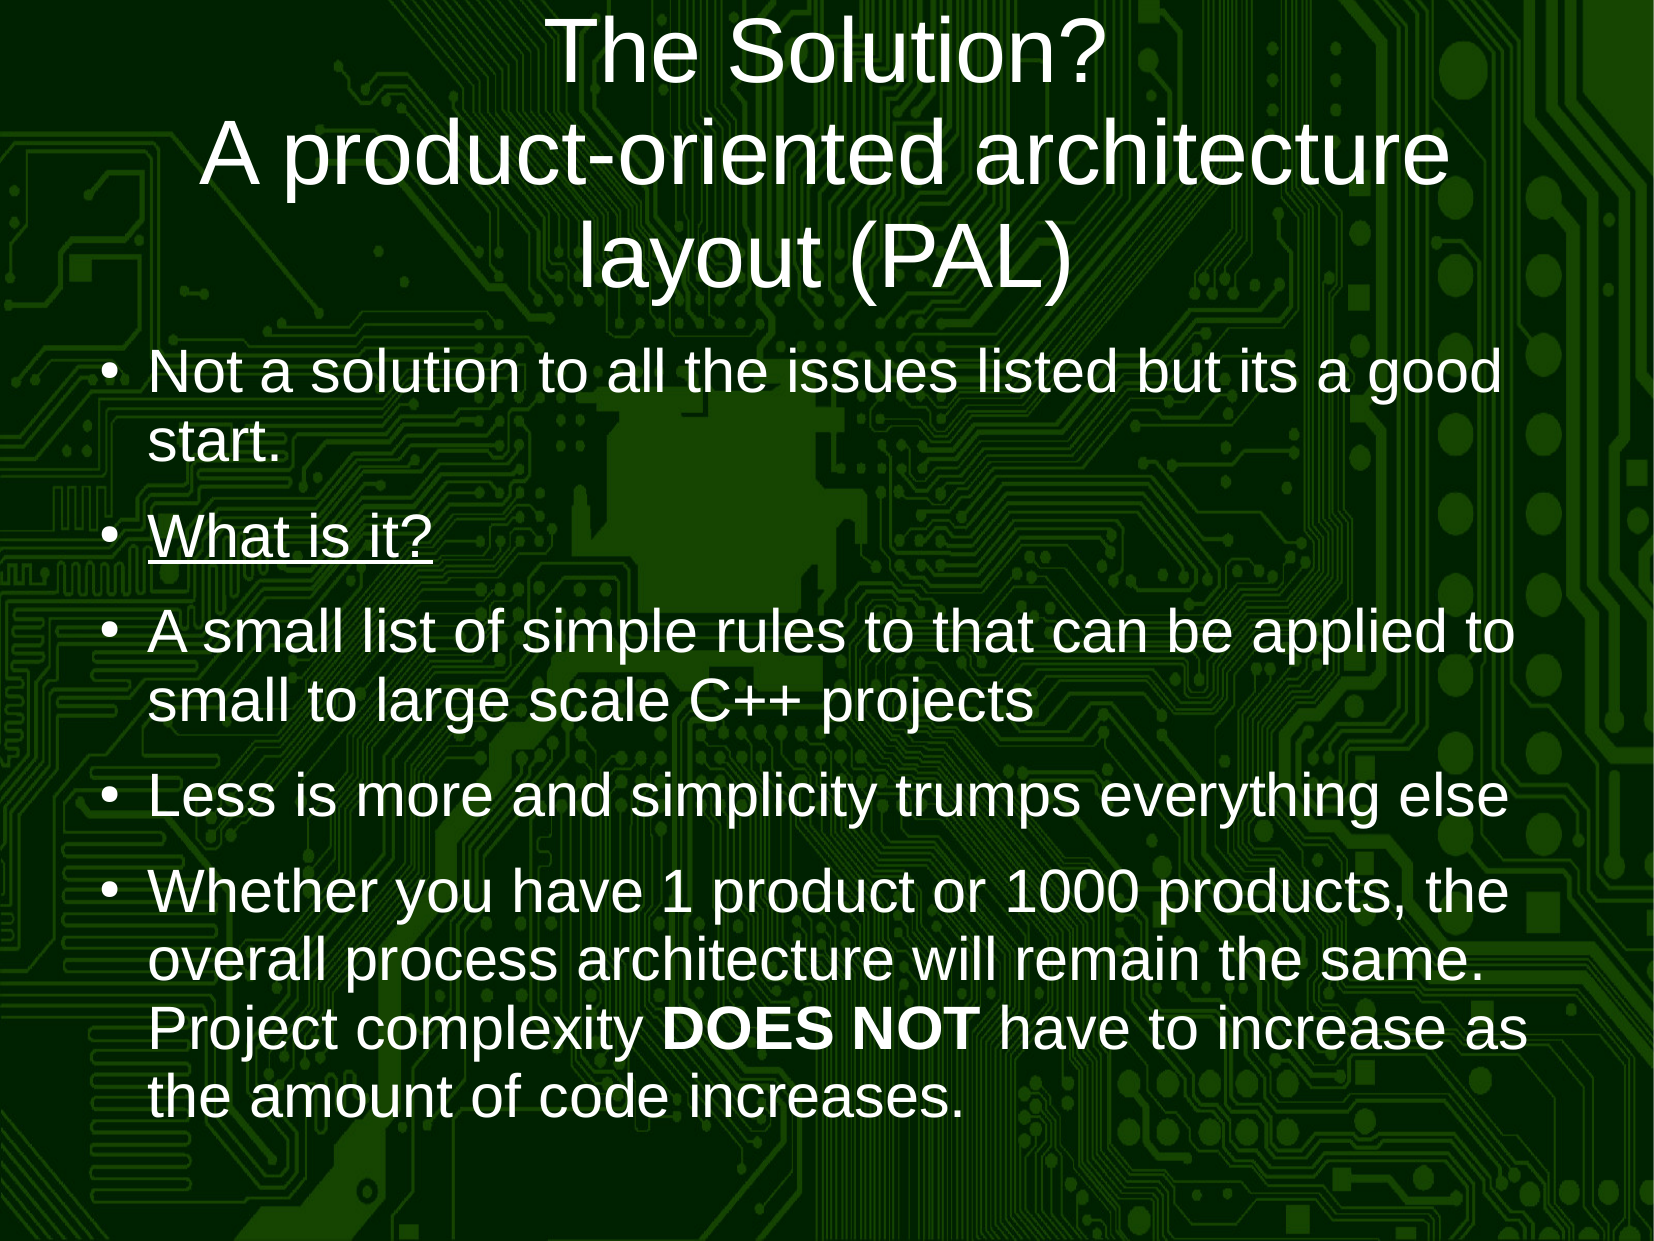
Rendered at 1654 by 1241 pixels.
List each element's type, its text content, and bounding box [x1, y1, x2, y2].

title The Solution? A product-oriented architecture layout (PAL) [82, 0, 1571, 307]
list Not a solution to all the issues listed but its a good start. What is it? A small list of simple rules to that can be applied to small to large scale C++ projects Less is more and simplicity trumps everything else Whether you have 1 product or 1000 products, the overall process architecture will remain the same. Project complexity DOES NOT have to increase as the amount of code increases. [82, 337, 1571, 1141]
picture [0, 0, 1654, 1241]
